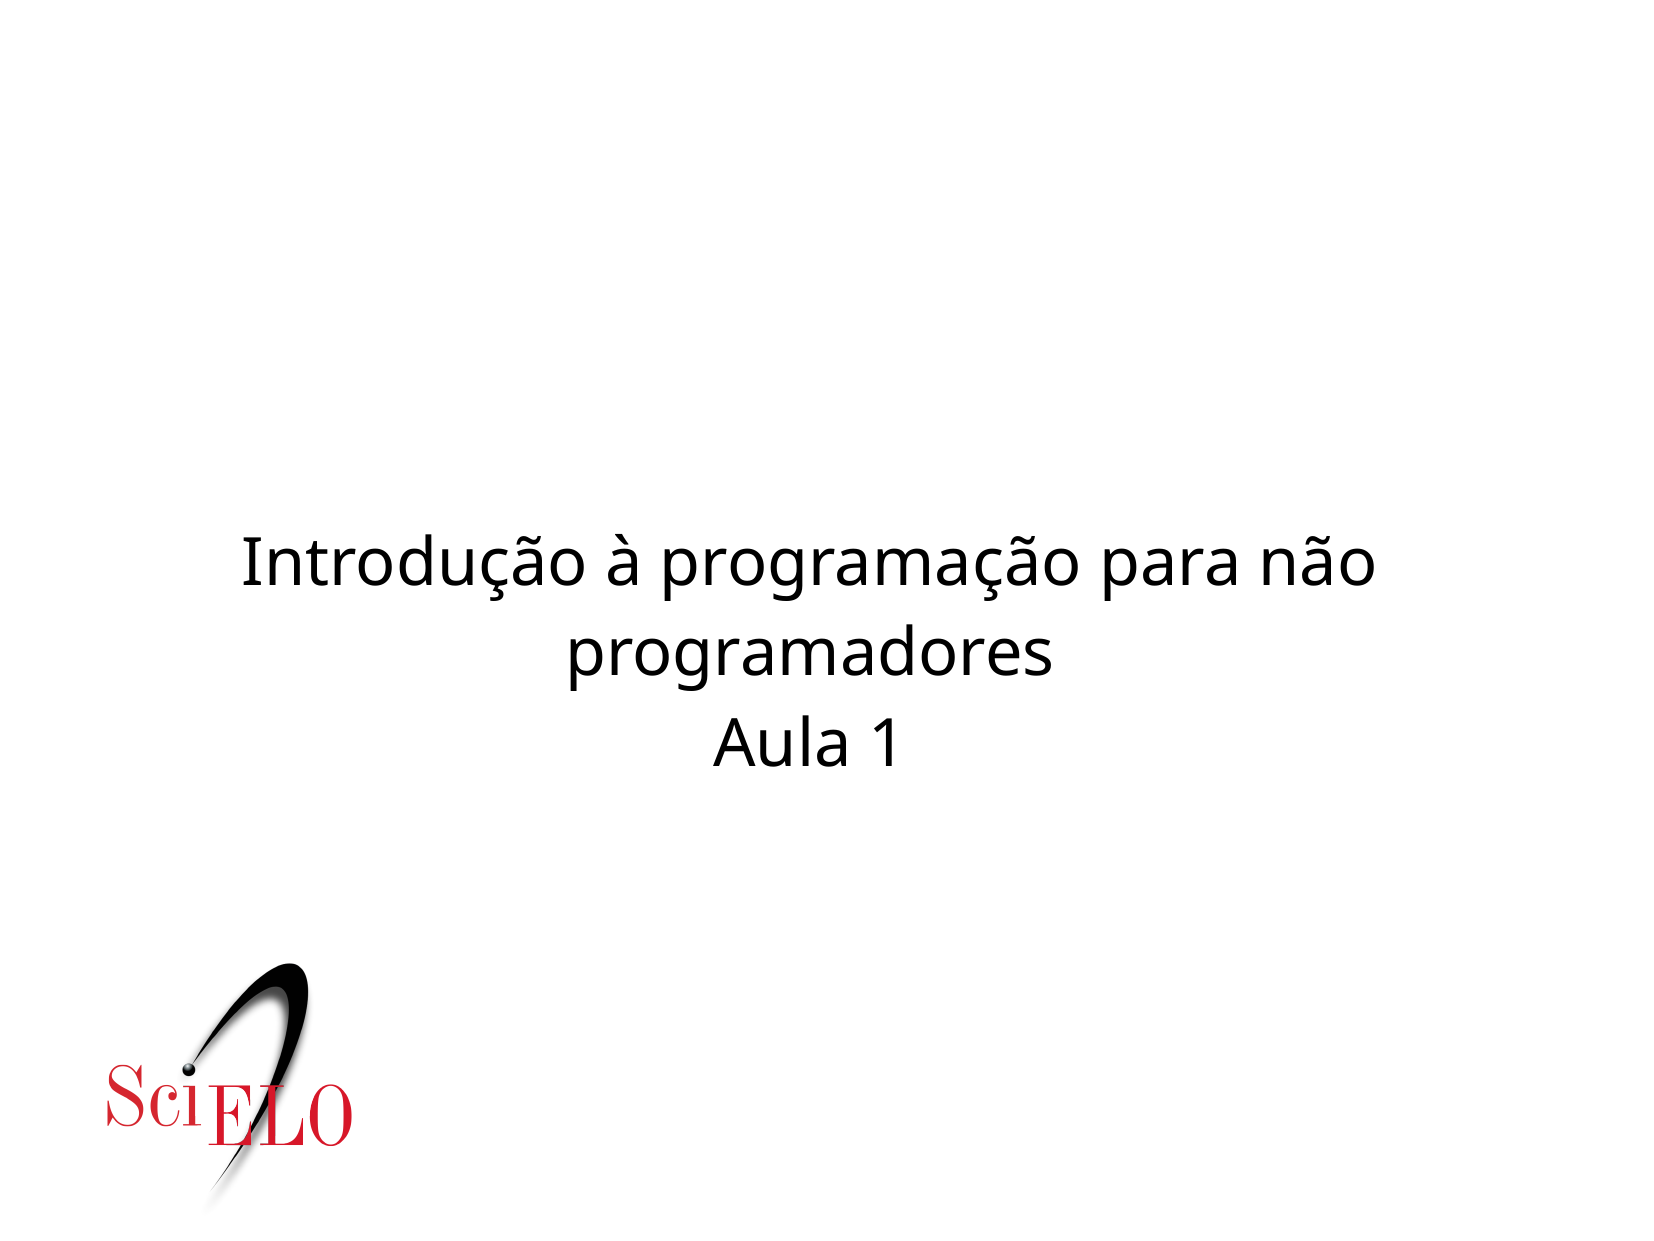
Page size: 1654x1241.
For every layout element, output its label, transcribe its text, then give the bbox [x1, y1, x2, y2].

picture [81, 944, 367, 1231]
subtitle Introdução à programação para não programadores Aula 1 [82, 290, 1538, 1010]
